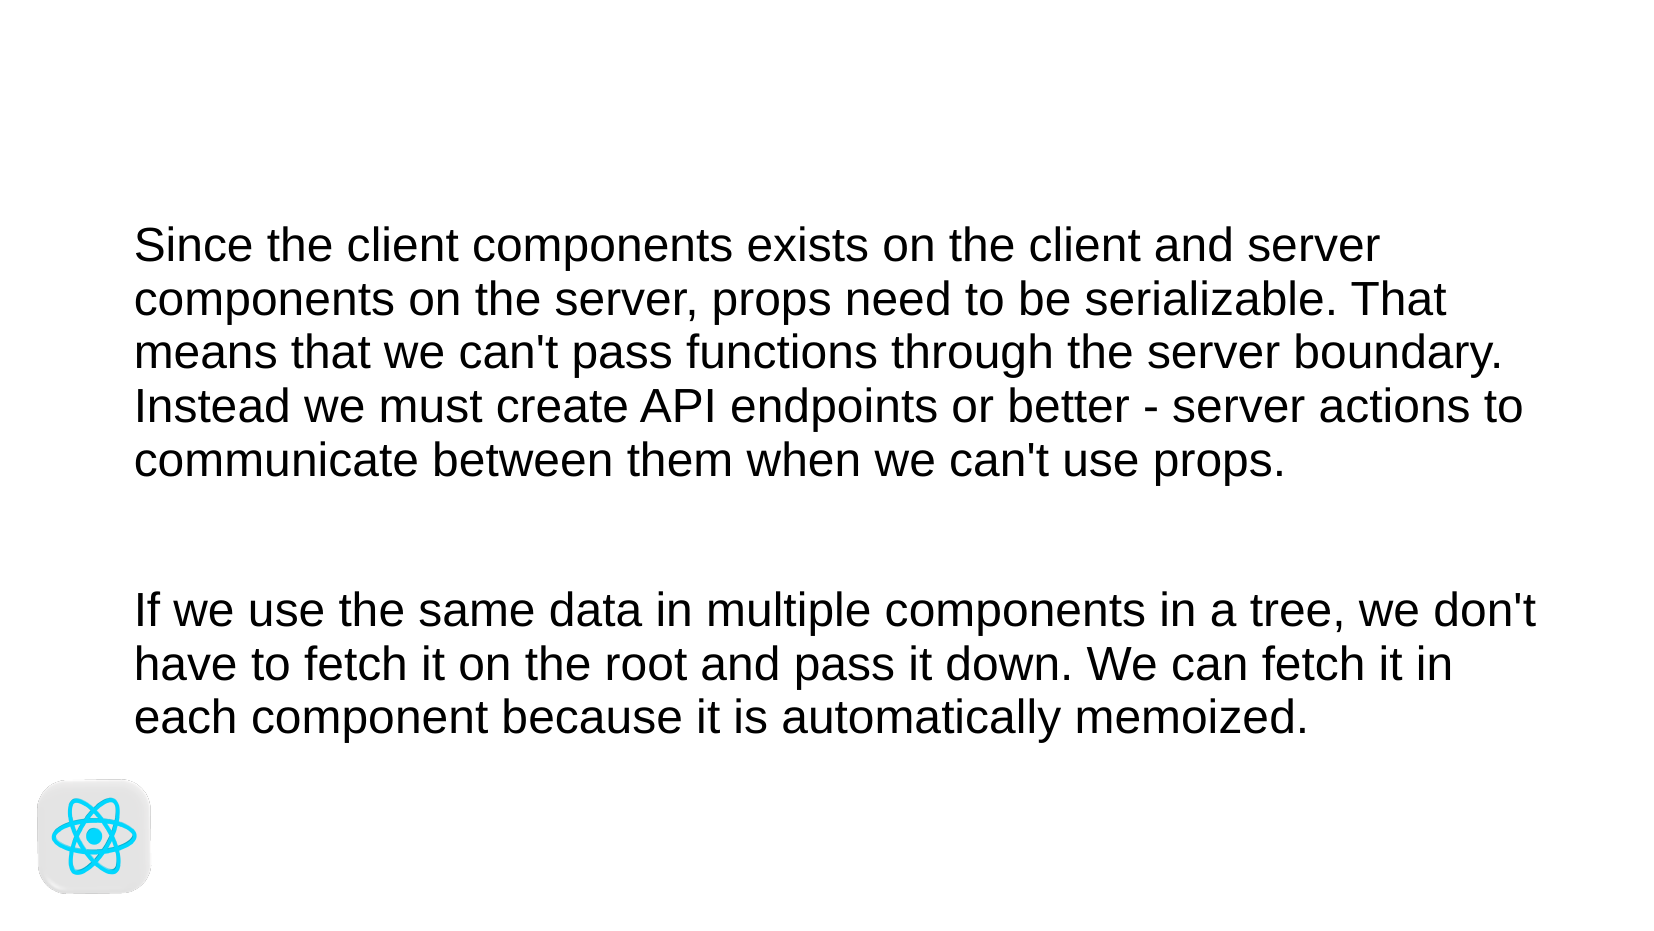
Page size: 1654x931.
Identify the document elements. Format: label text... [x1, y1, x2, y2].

list Since the client components exists on the client and server components on the server, props need to be serializable. That means that we can't pass functions through the server boundary. Instead we must create API endpoints or better - server actions to communicate between them when we can't use props. If we use the same data in multiple components in a tree, we don't have to fetch it on the root and pass it down. We can fetch it in each component because it is automatically memoized. [82, 217, 1571, 758]
picture [0, 742, 188, 931]
